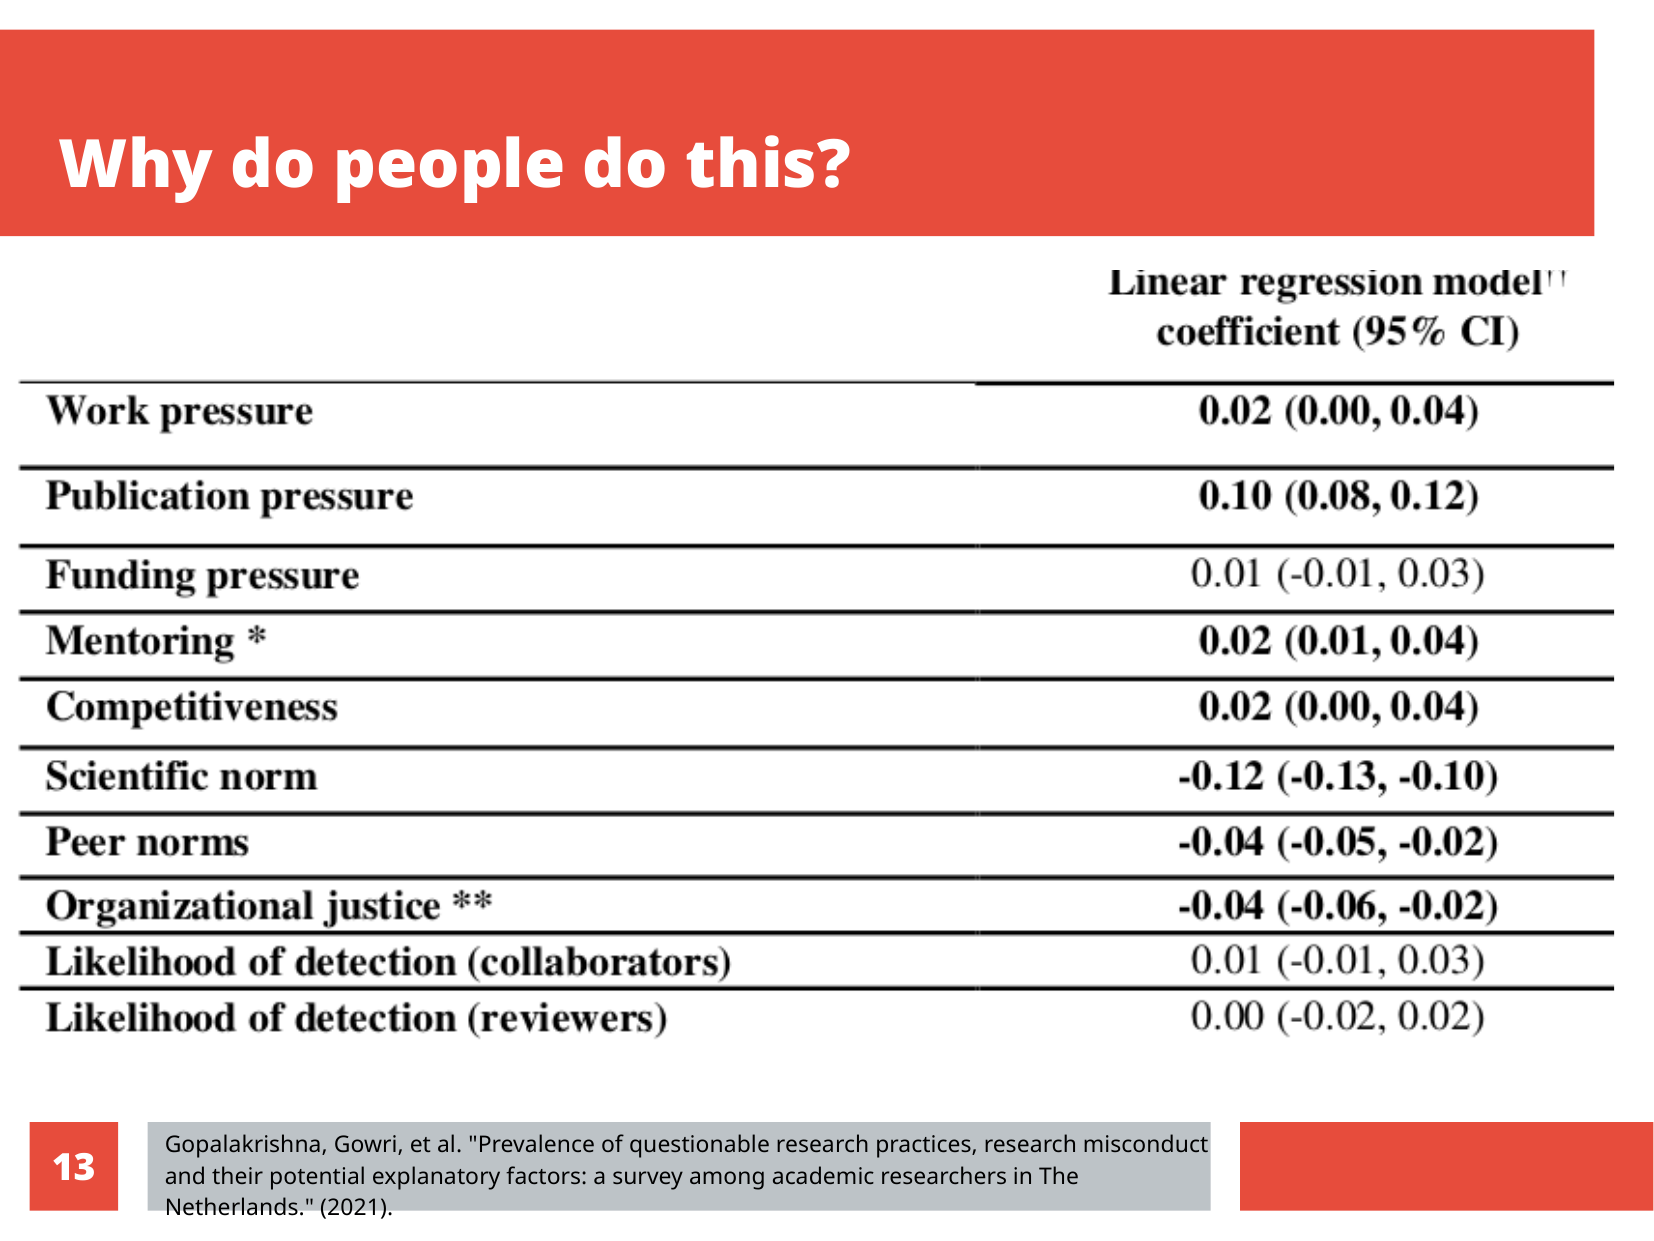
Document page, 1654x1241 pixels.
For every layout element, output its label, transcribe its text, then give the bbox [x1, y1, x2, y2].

title Why do people do this? [59, 59, 1595, 207]
text_box Gopalakrishna, Gowri, et al. "Prevalence of questionable research practices, research misconduct and their potential explanatory factors: a survey among academic researchers in The Netherlands." (2021). [150, 1120, 1243, 1217]
picture [15, 270, 1615, 1051]
